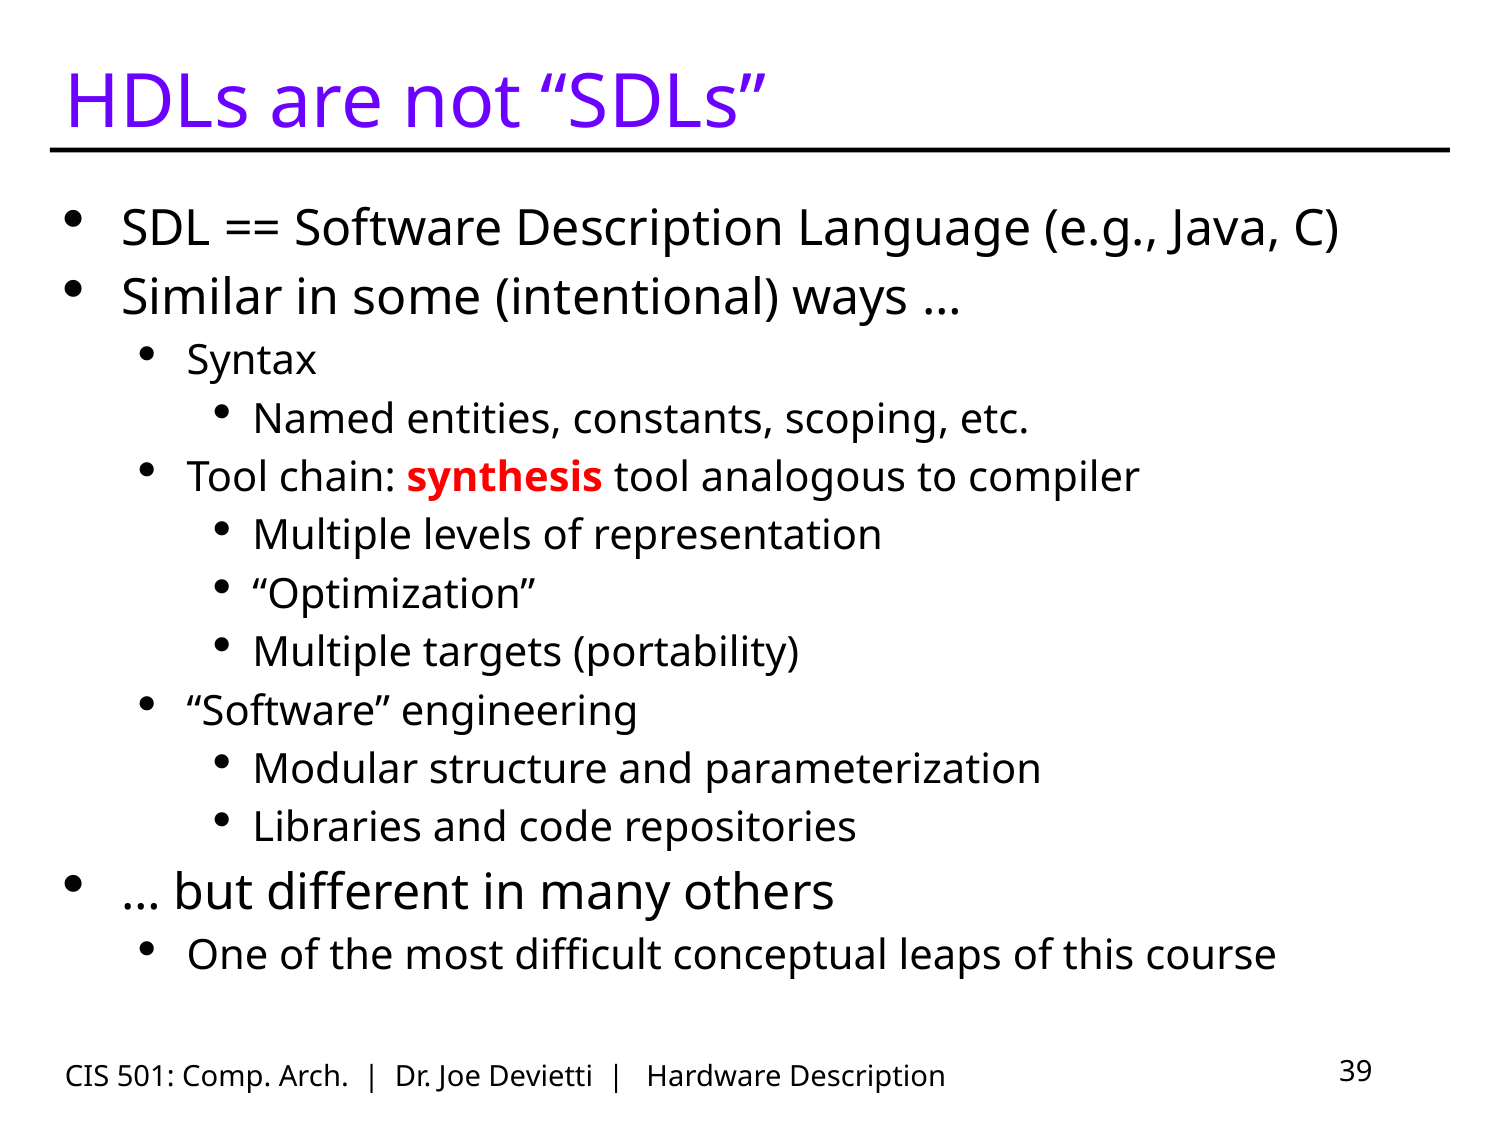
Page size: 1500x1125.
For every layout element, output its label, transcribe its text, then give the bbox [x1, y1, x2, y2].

text_box HDLs are not “SDLs” [49, 37, 1375, 150]
text_box SDL == Software Description Language (e.g., Java, C) Similar in some (intentional) ways … Syntax Named entities, constants, scoping, etc. Tool chain: synthesis tool analogous to compiler Multiple levels of representation “Optimization” Multiple targets (portability) “Software” engineering Modular structure and parameterization Libraries and code repositories … but different in many others One of the most difficult conceptual leaps of this course [49, 187, 1450, 1025]
text_box <number> [1074, 1049, 1388, 1100]
text_box CIS 501: Comp. Arch. | Dr. Joe Devietti | Hardware Description [49, 1049, 988, 1100]
